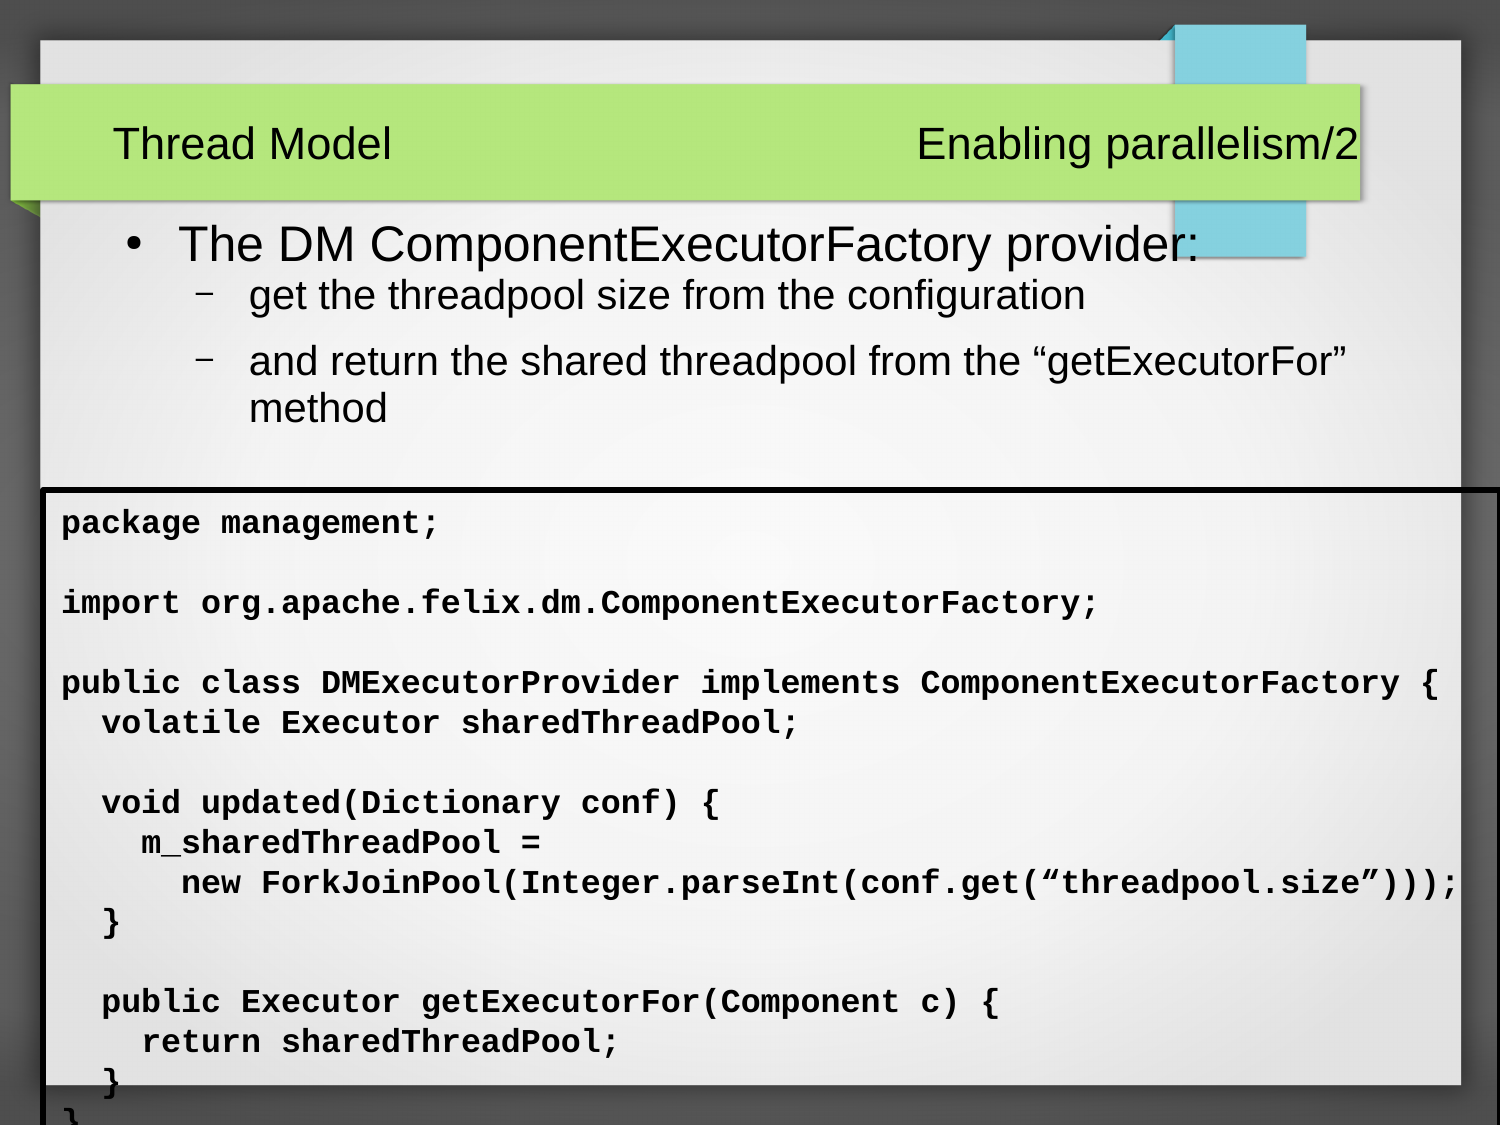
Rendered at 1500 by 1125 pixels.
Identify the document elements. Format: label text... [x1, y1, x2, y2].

list The DM ComponentExecutorFactory provider: get the threadpool size from the configuration and return the shared threadpool from the “getExecutorFor” method [107, 216, 1383, 487]
title Thread Model Enabling parallelism/2 [112, 57, 1388, 230]
picture [0, 0, 1500, 1125]
text_box package management; import org.apache.felix.dm.ComponentExecutorFactory; public class DMExecutorProvider implements ComponentExecutorFactory { volatile Executor sharedThreadPool; void updated(Dictionary conf) { m_sharedThreadPool = new ForkJoinPool(Integer.parseInt(conf.get(“threadpool.size”))); } public Executor getExecutorFor(Component c) { return sharedThreadPool; } } [43, 490, 1500, 1125]
